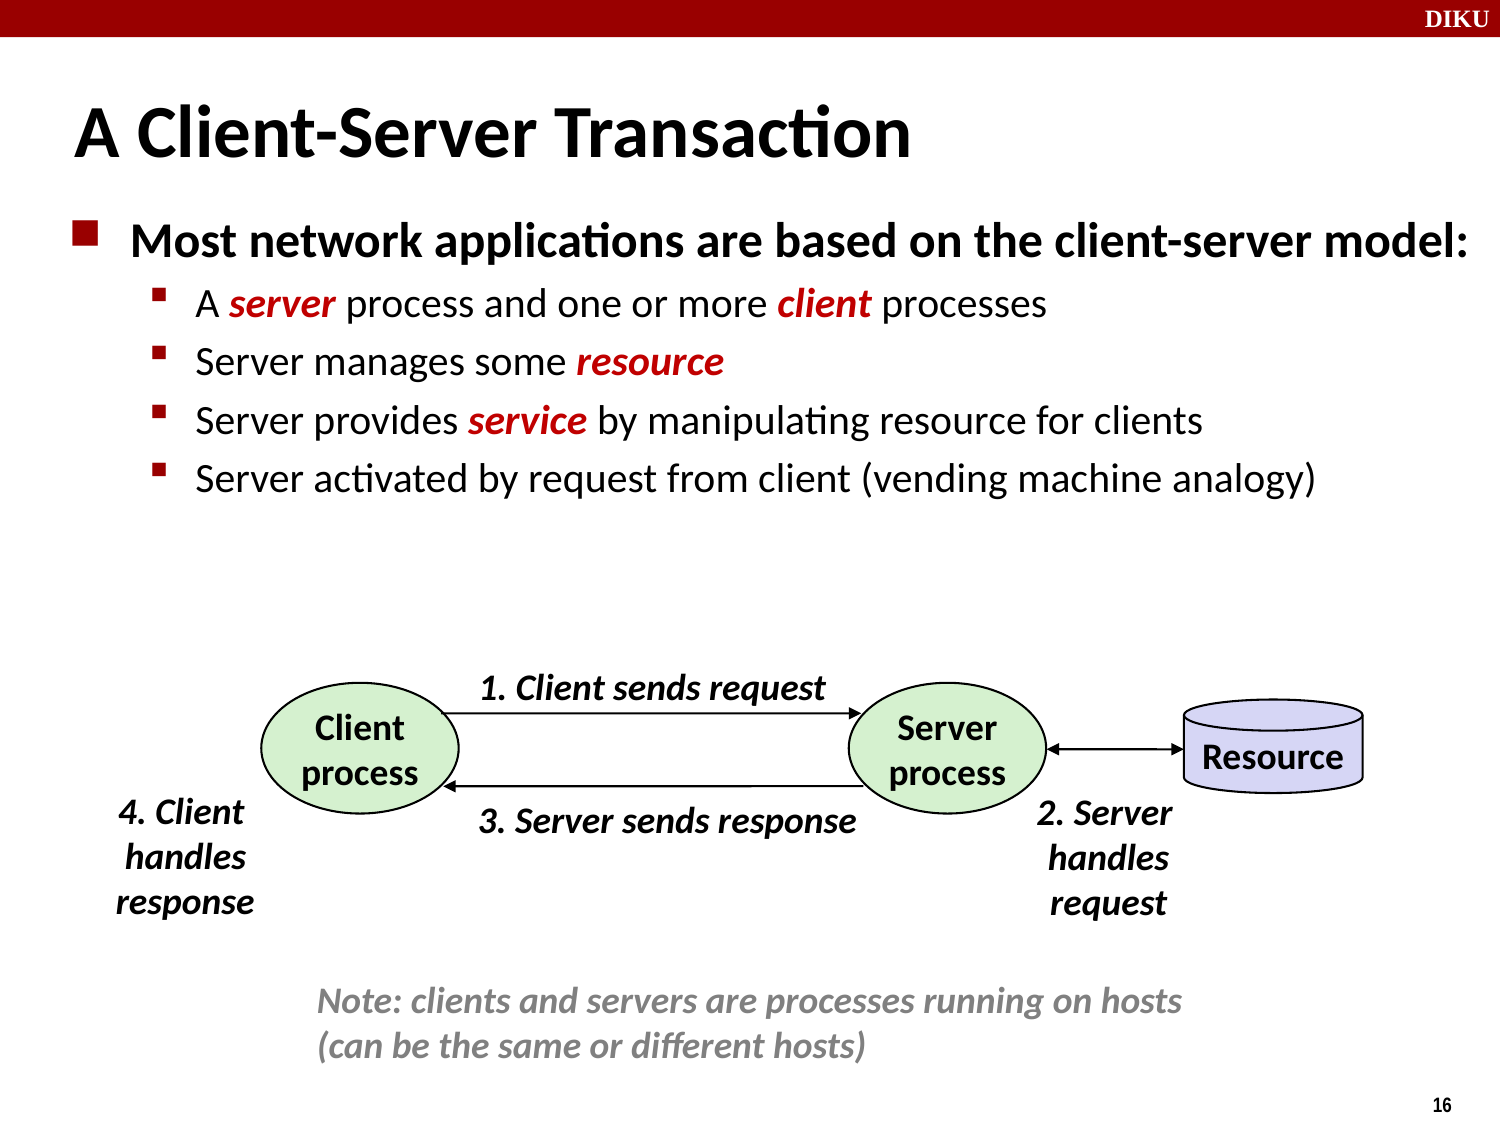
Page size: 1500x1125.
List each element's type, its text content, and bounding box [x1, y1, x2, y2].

list Most network applications are based on the client-server model: A server process and one or more client processes Server manages some resource Server provides service by manipulating resource for clients Server activated by request from client (vending machine analogy) [58, 200, 1486, 538]
text_box 4. Client handles response [101, 779, 270, 930]
text_box Note: clients and servers are processes running on hosts (can be the same or different hosts) [302, 968, 1207, 1074]
text_box 3. Server sends response [462, 788, 873, 849]
text_box Server process [848, 682, 1047, 814]
text_box 1. Client sends request [463, 655, 842, 716]
title A Client-Server Transaction [59, 80, 1235, 175]
text_box 2. Server handles request [1021, 780, 1196, 931]
text_box Resource [1183, 699, 1363, 794]
text_box Client process [261, 682, 459, 814]
